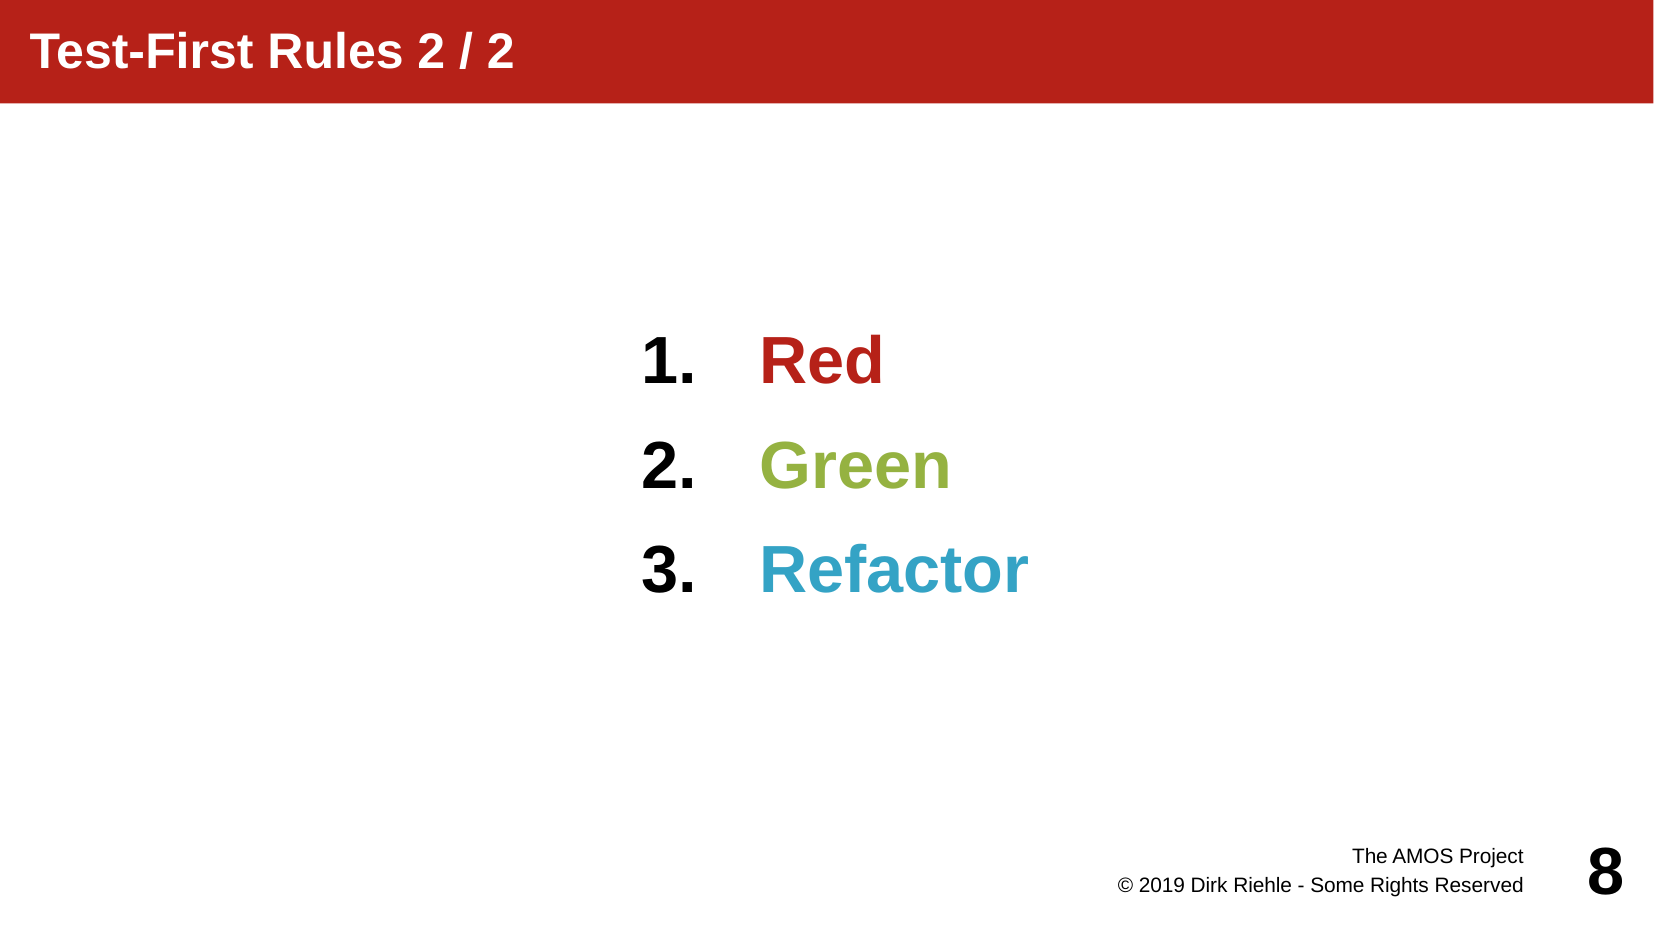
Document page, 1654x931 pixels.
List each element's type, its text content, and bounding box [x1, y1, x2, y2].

subtitle Red Green Refactor [29, 132, 1625, 798]
title Test-First Rules 2 / 2 [0, 0, 1654, 104]
